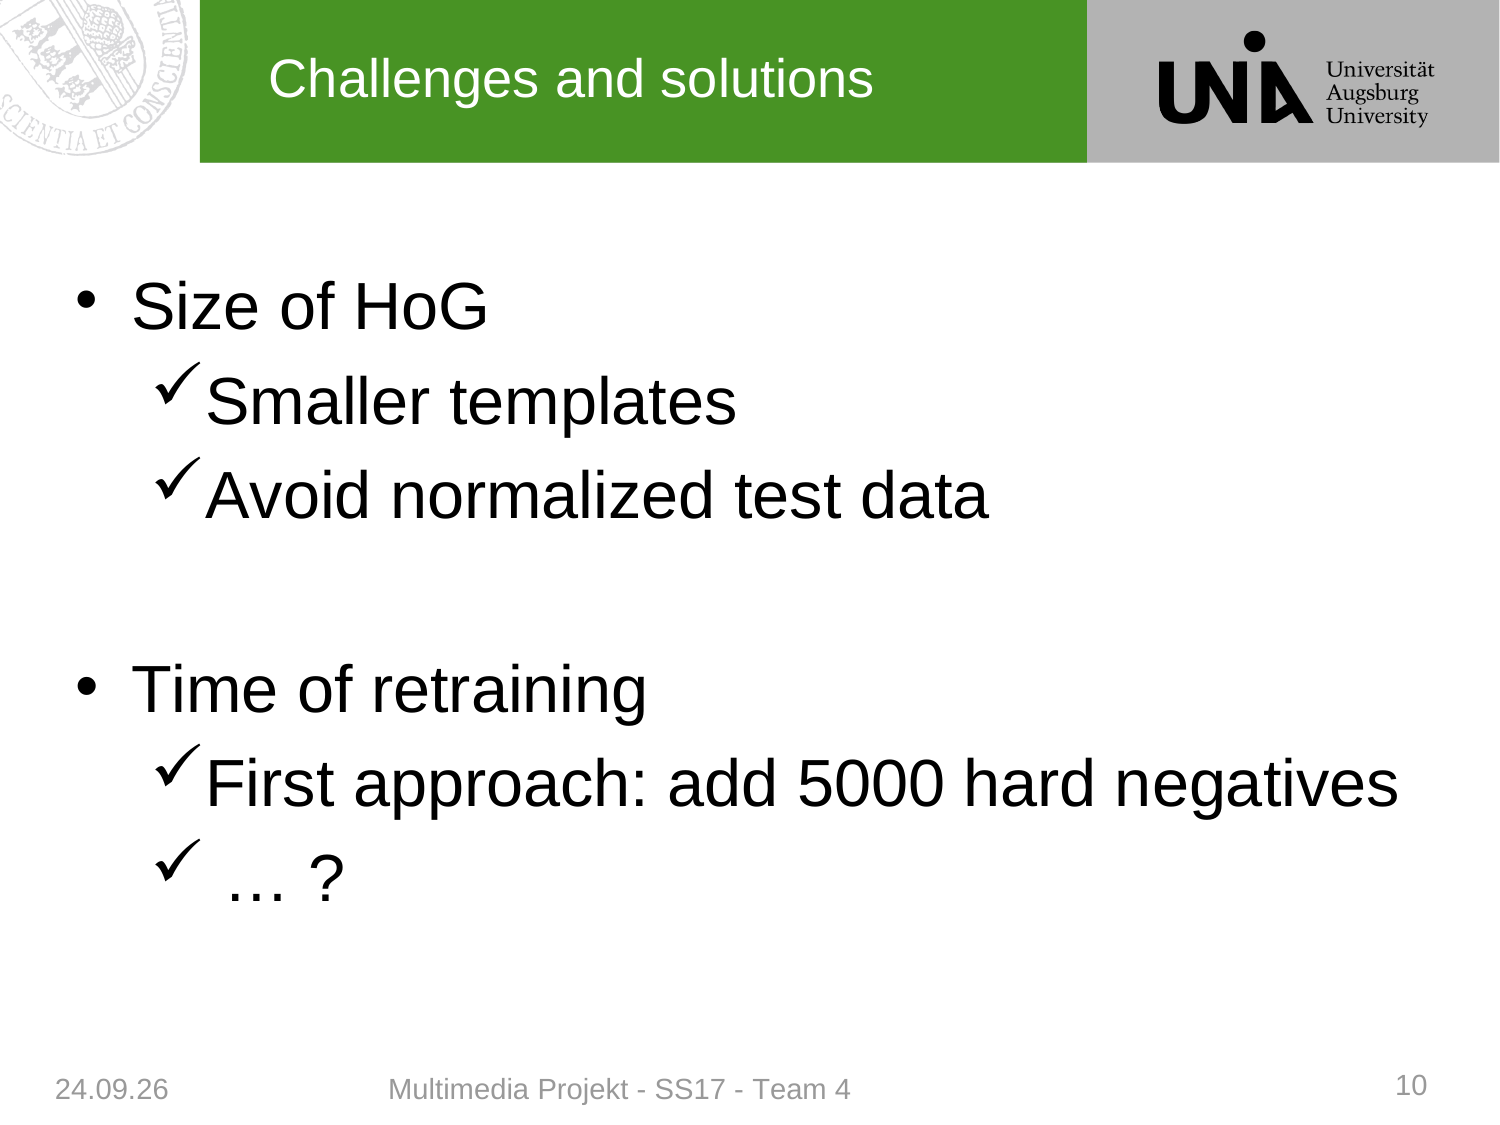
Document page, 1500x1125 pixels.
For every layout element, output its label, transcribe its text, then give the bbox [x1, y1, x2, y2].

picture [0, 0, 188, 156]
title Challenges and solutions [199, 35, 1087, 163]
list Size of HoG Smaller templates Avoid normalized test data Time of retraining First approach: add 5000 hard negatives … ? [75, 263, 1426, 1006]
picture [1122, 12, 1488, 271]
